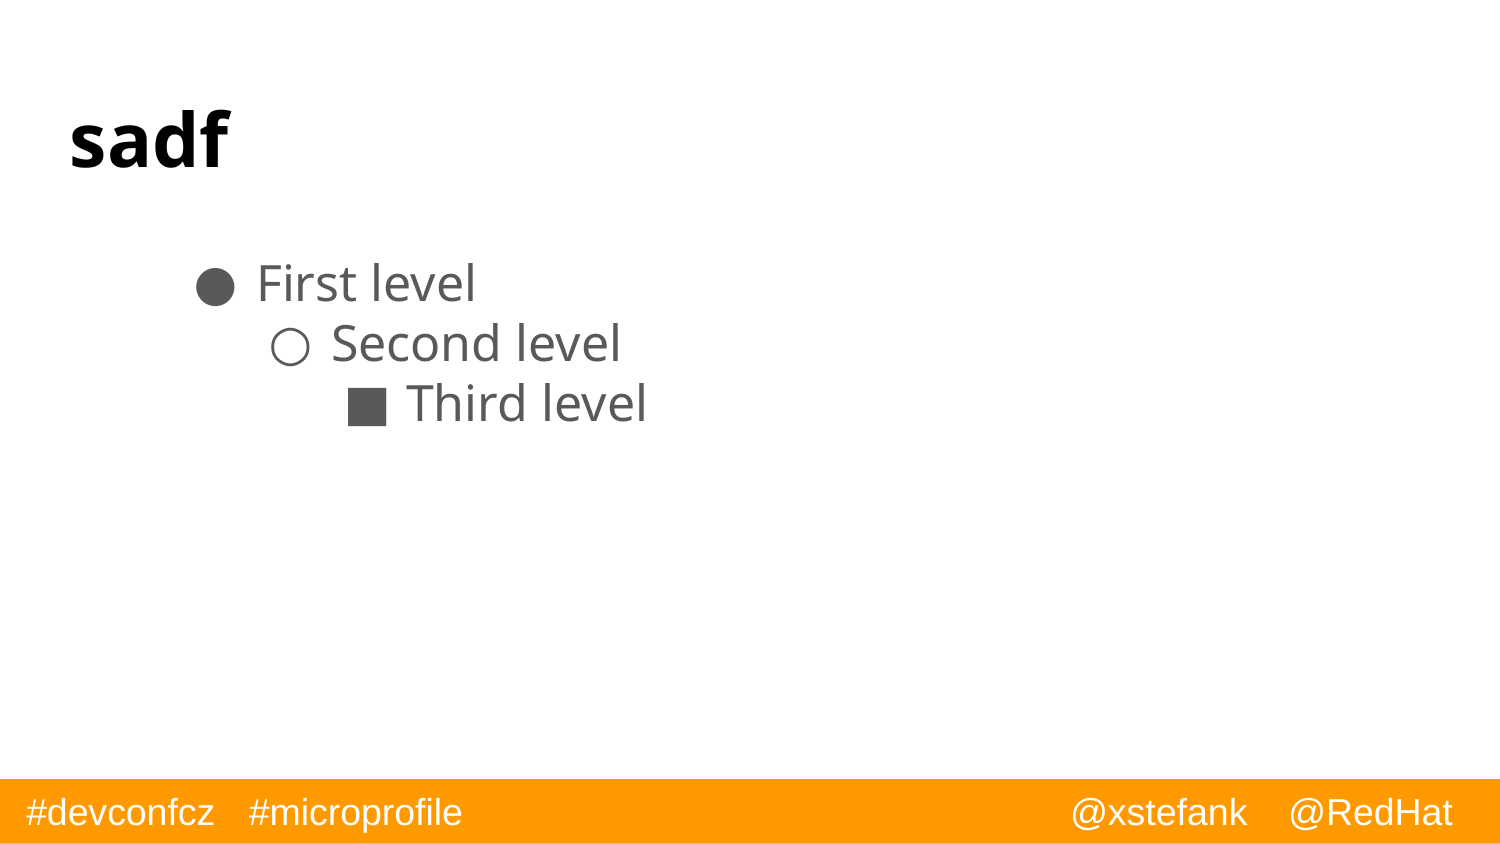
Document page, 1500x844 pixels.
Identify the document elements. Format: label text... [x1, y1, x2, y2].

title sadf [54, 86, 1422, 198]
